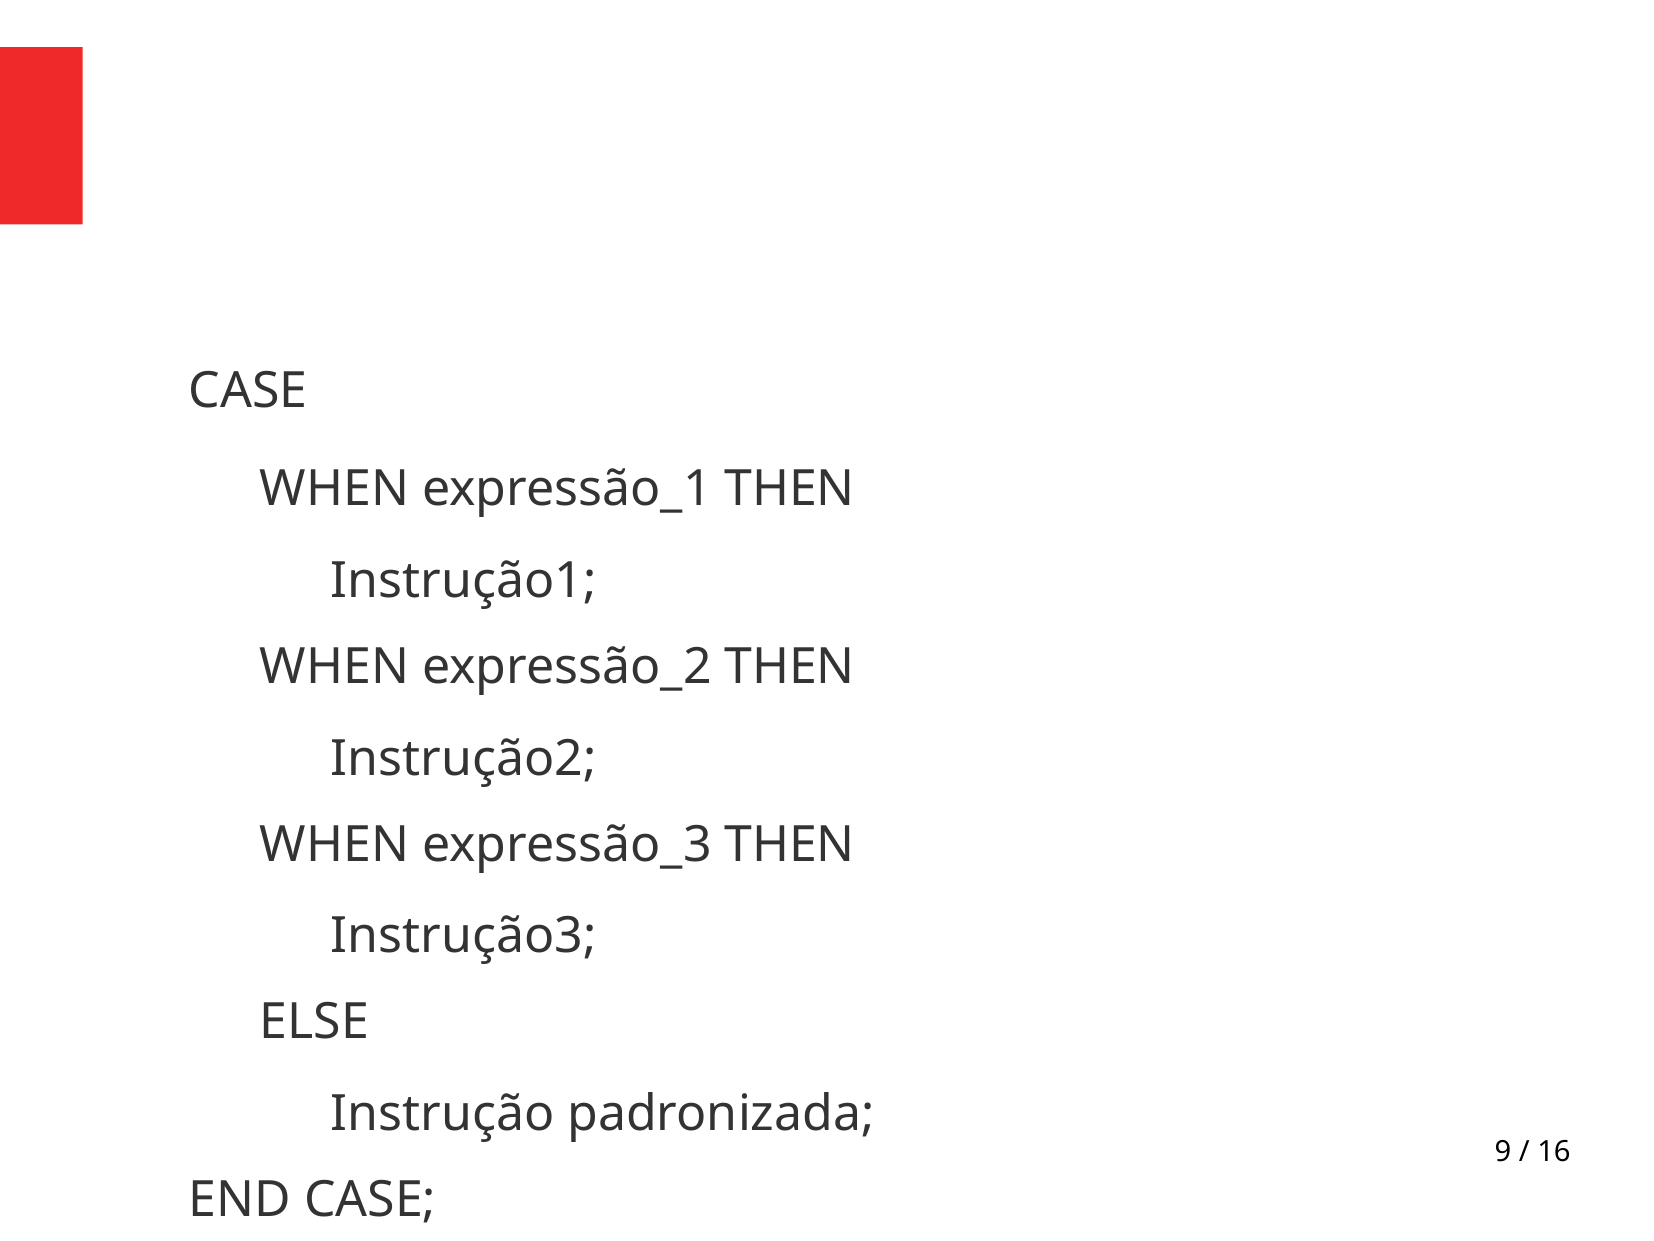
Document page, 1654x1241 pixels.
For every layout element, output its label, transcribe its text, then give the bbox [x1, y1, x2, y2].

list CASE WHEN expressão_1 THEN Instrução1; WHEN expressão_2 THEN Instrução2; WHEN expressão_3 THEN Instrução3; ELSE Instrução padronizada; END CASE; [118, 354, 1536, 1074]
